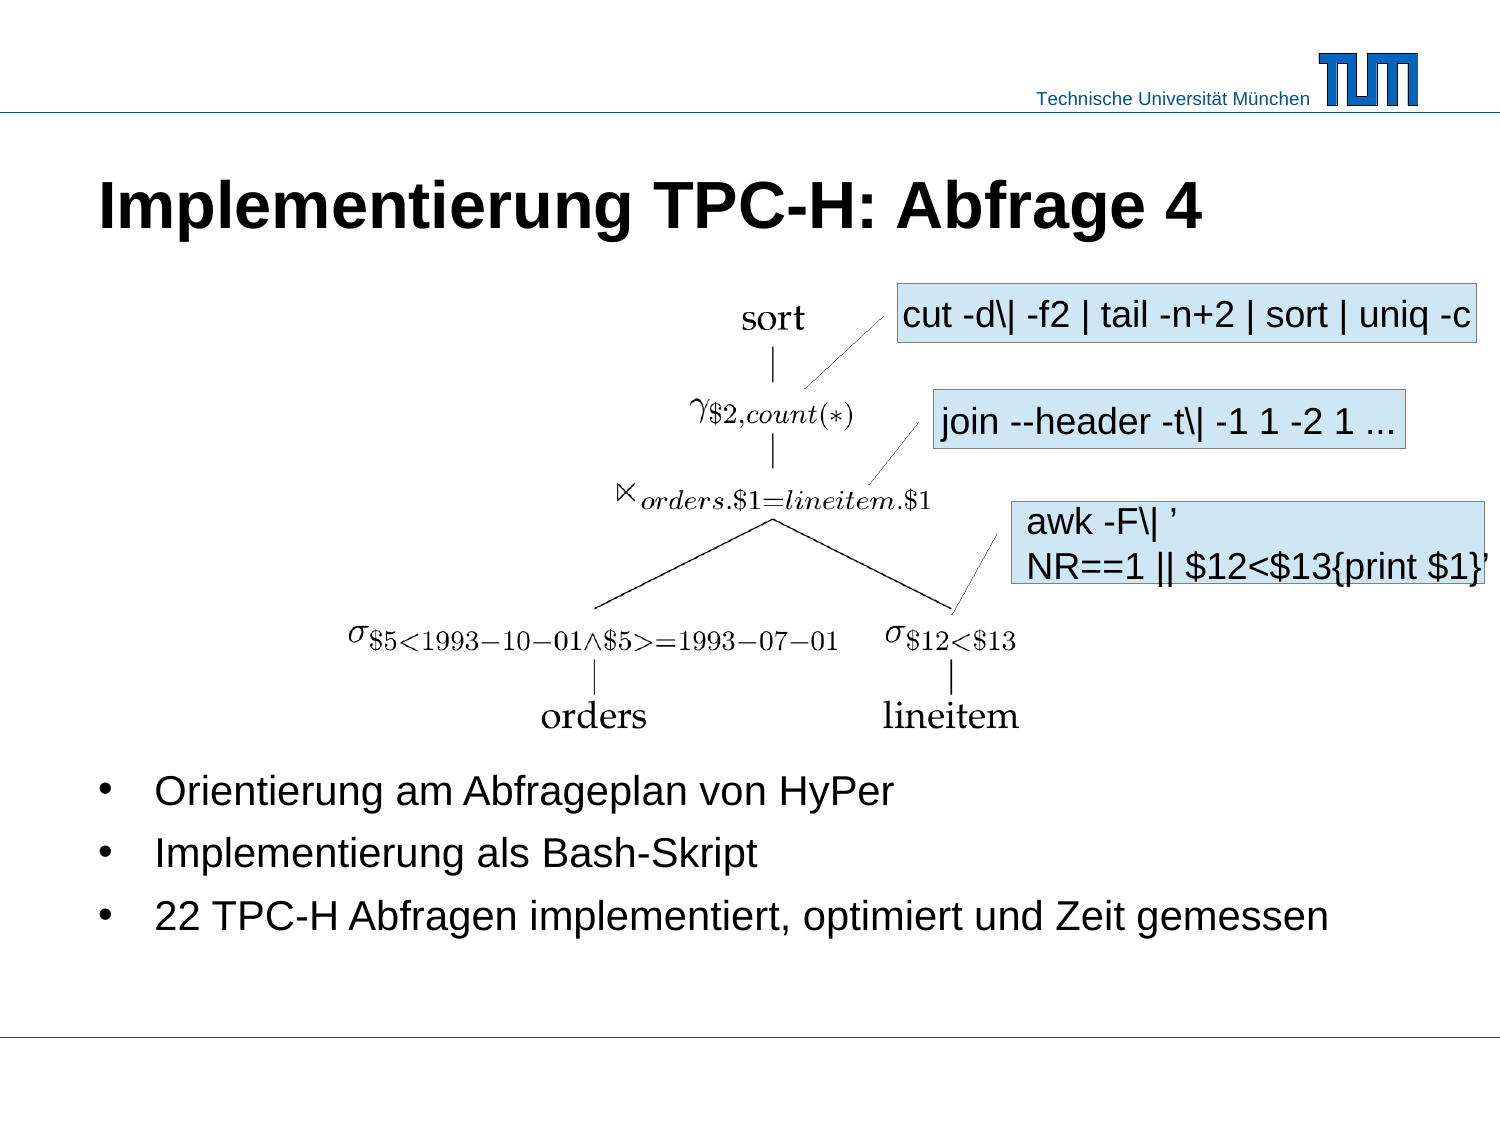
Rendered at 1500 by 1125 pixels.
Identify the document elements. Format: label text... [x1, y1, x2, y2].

text_box join --header -t\| -1 1 -2 1 ... [933, 390, 1406, 449]
picture [336, 299, 1019, 745]
list Orientierung am Abfrageplan von HyPer Implementierung als Bash-Skript 22 TPC-H Abfragen implementiert, optimiert und Zeit gemessen [83, 755, 1417, 952]
text_box cut -d\| -f2 | tail -n+2 | sort | uniq -c [898, 283, 1476, 343]
text_box awk -F\| ’ NR==1 || $12<$13{print $1}’ [1012, 501, 1484, 584]
title Implementierung TPC-H: Abfrage 4 [83, 74, 1417, 250]
